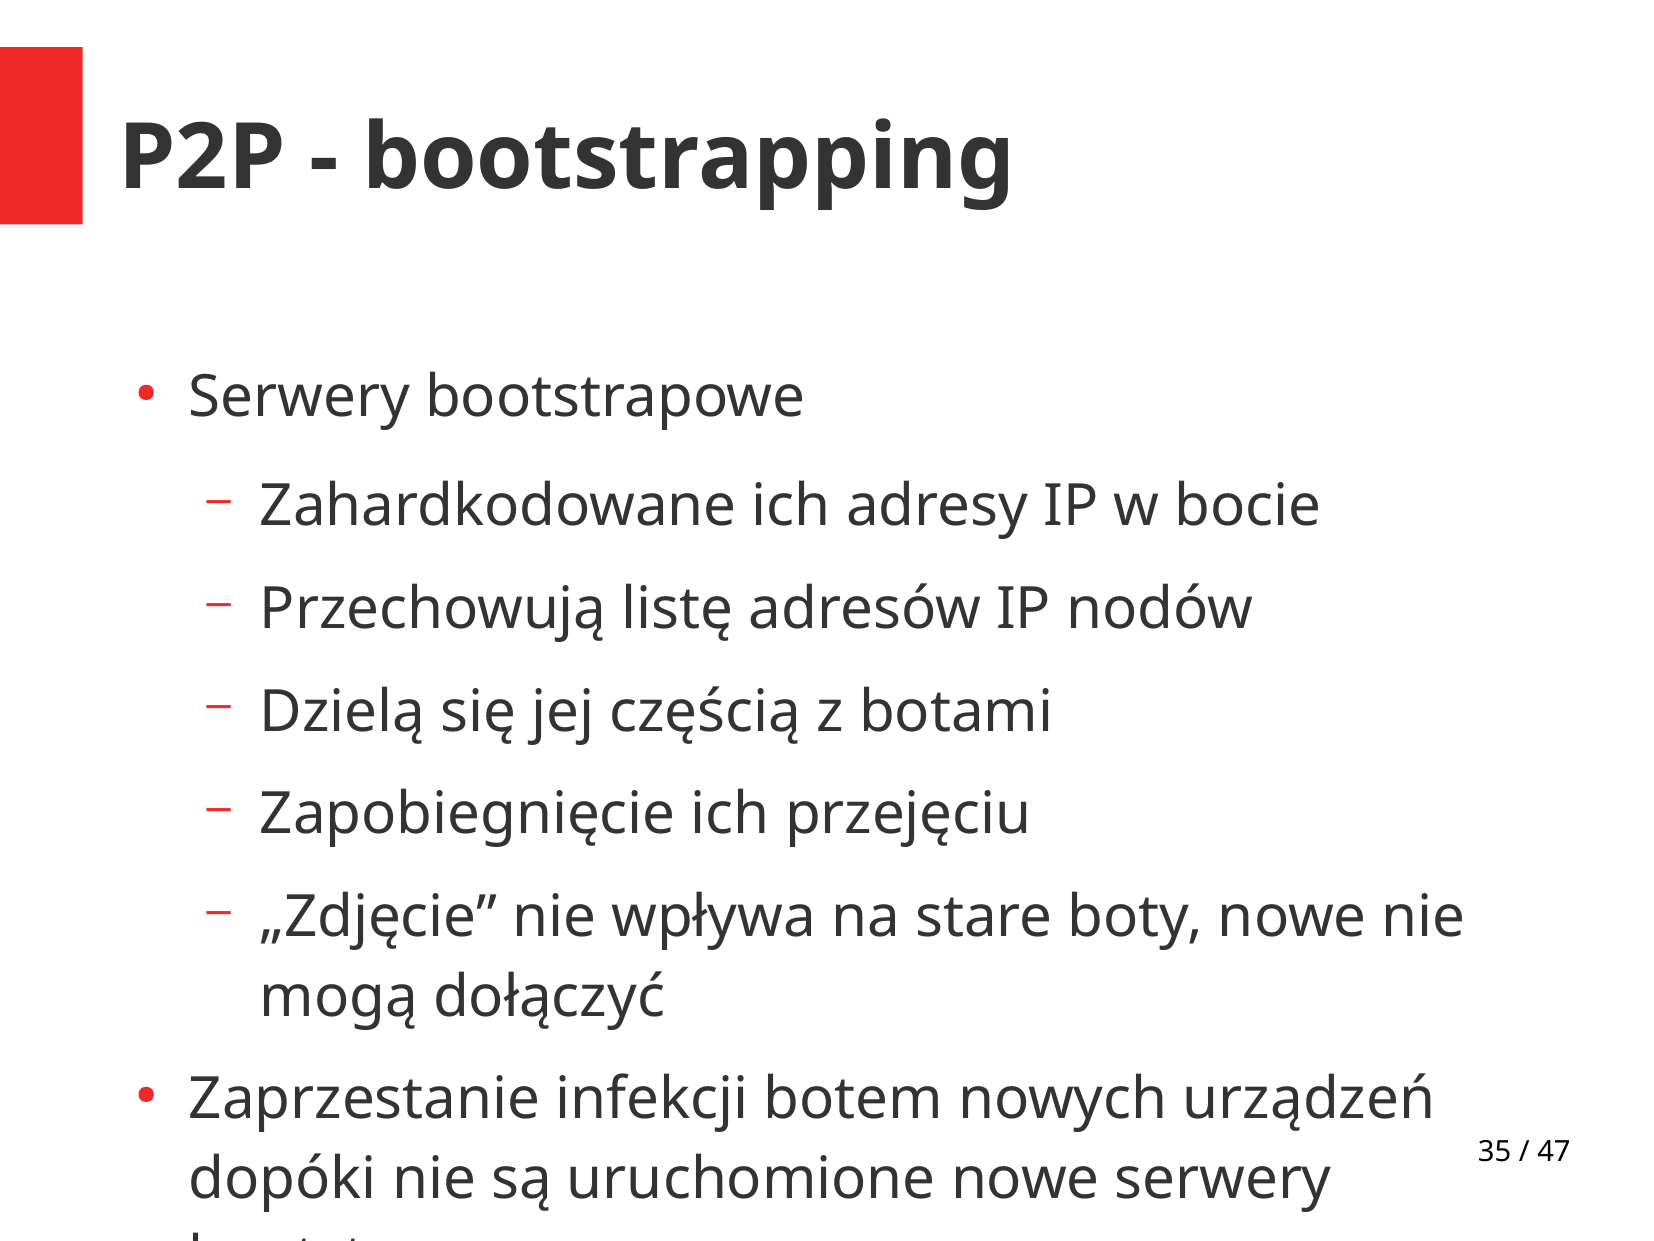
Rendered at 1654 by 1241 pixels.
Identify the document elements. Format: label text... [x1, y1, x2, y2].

list Serwery bootstrapowe Zahardkodowane ich adresy IP w bocie Przechowują listę adresów IP nodów Dzielą się jej częścią z botami Zapobiegnięcie ich przejęciu „Zdjęcie” nie wpływa na stare boty, nowe nie mogą dołączyć Zaprzestanie infekcji botem nowych urządzeń dopóki nie są uruchomione nowe serwery bootstrapowe [118, 354, 1536, 1074]
title P2P - bootstrapping [118, 49, 1571, 257]
